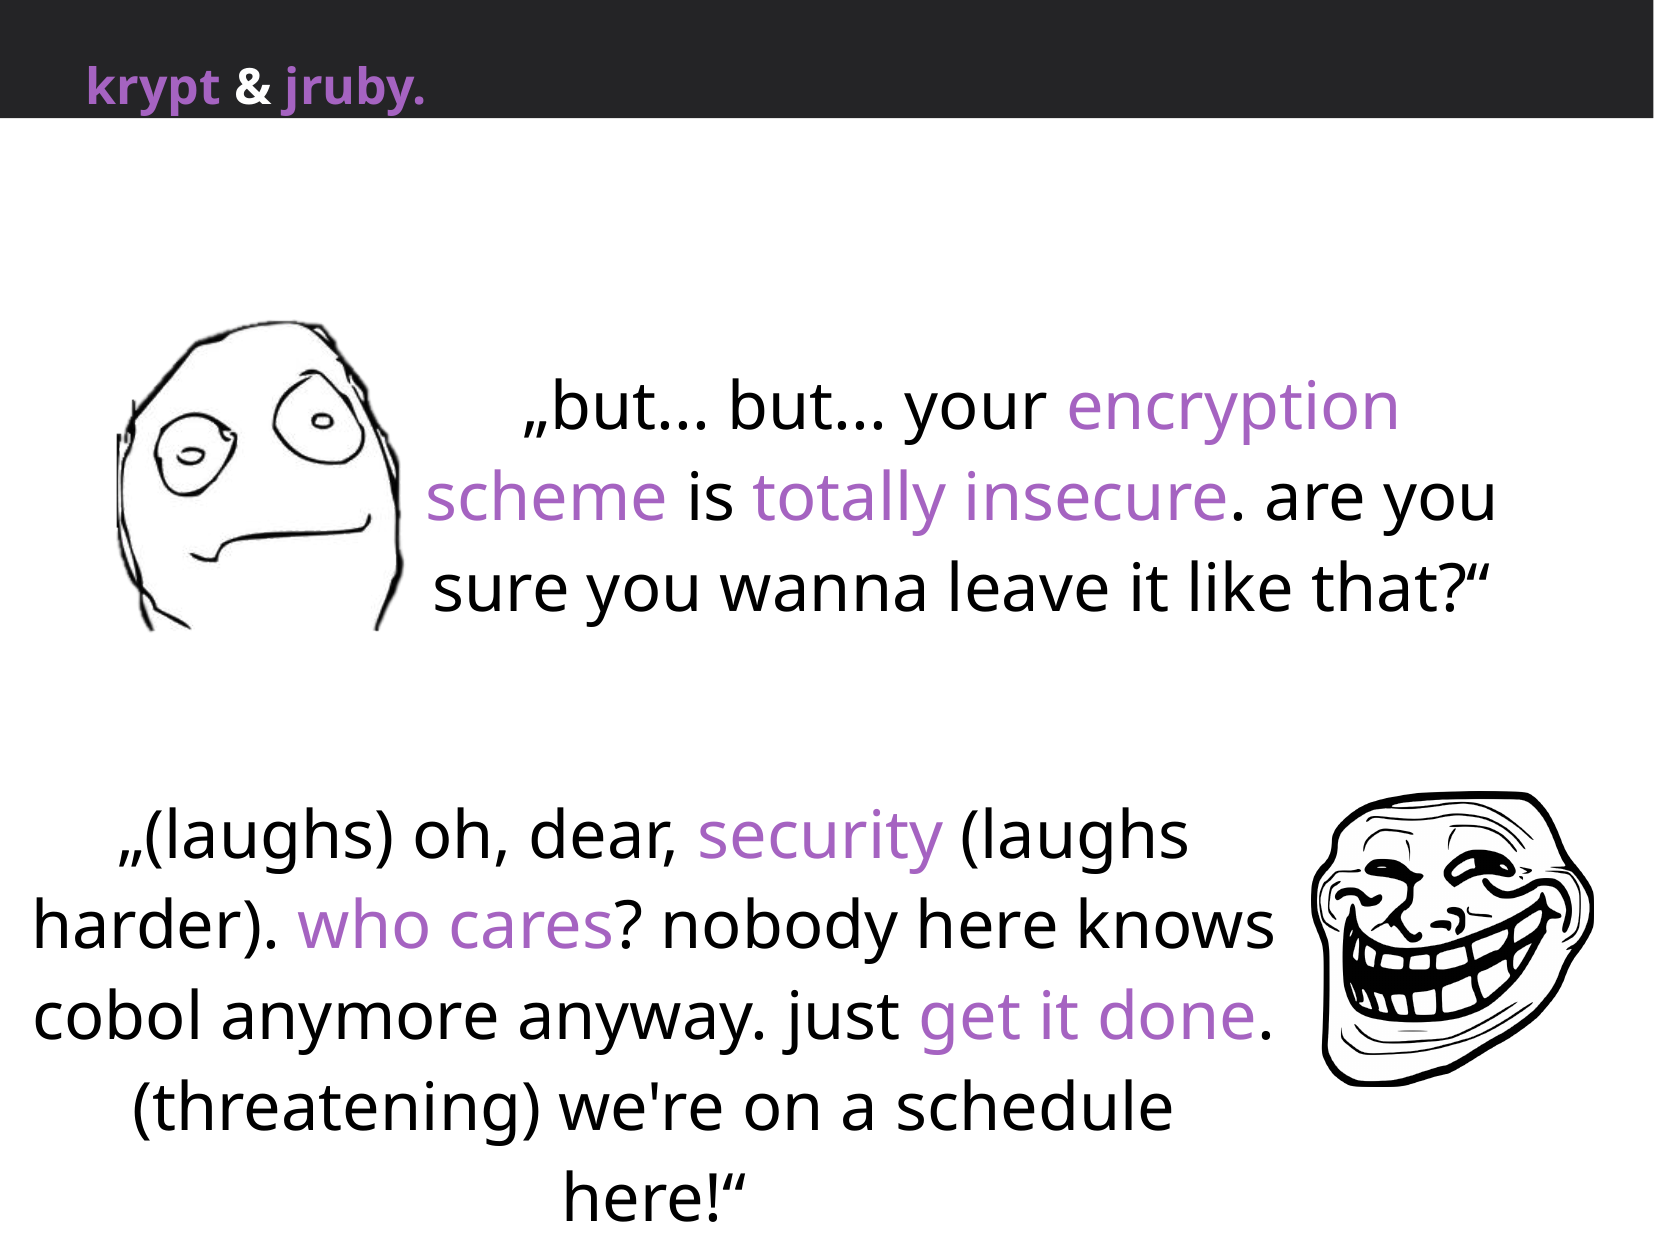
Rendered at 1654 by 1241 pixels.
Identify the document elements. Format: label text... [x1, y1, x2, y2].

text_box „(laughs) oh, dear, security (laughs harder). who cares? nobody here knows cobol anymore anyway. just get it done. (threatening) we're on a schedule here!“ [16, 779, 1292, 1116]
text_box „but... but... your encryption scheme is totally insecure. are you sure you wanna leave it like that?“ [426, 351, 1542, 607]
picture [101, 312, 426, 650]
text_box [165, 607, 1441, 1087]
picture [1311, 791, 1594, 1087]
text_box [0, 0, 1654, 119]
text_box krypt & jruby. [70, 43, 1359, 119]
